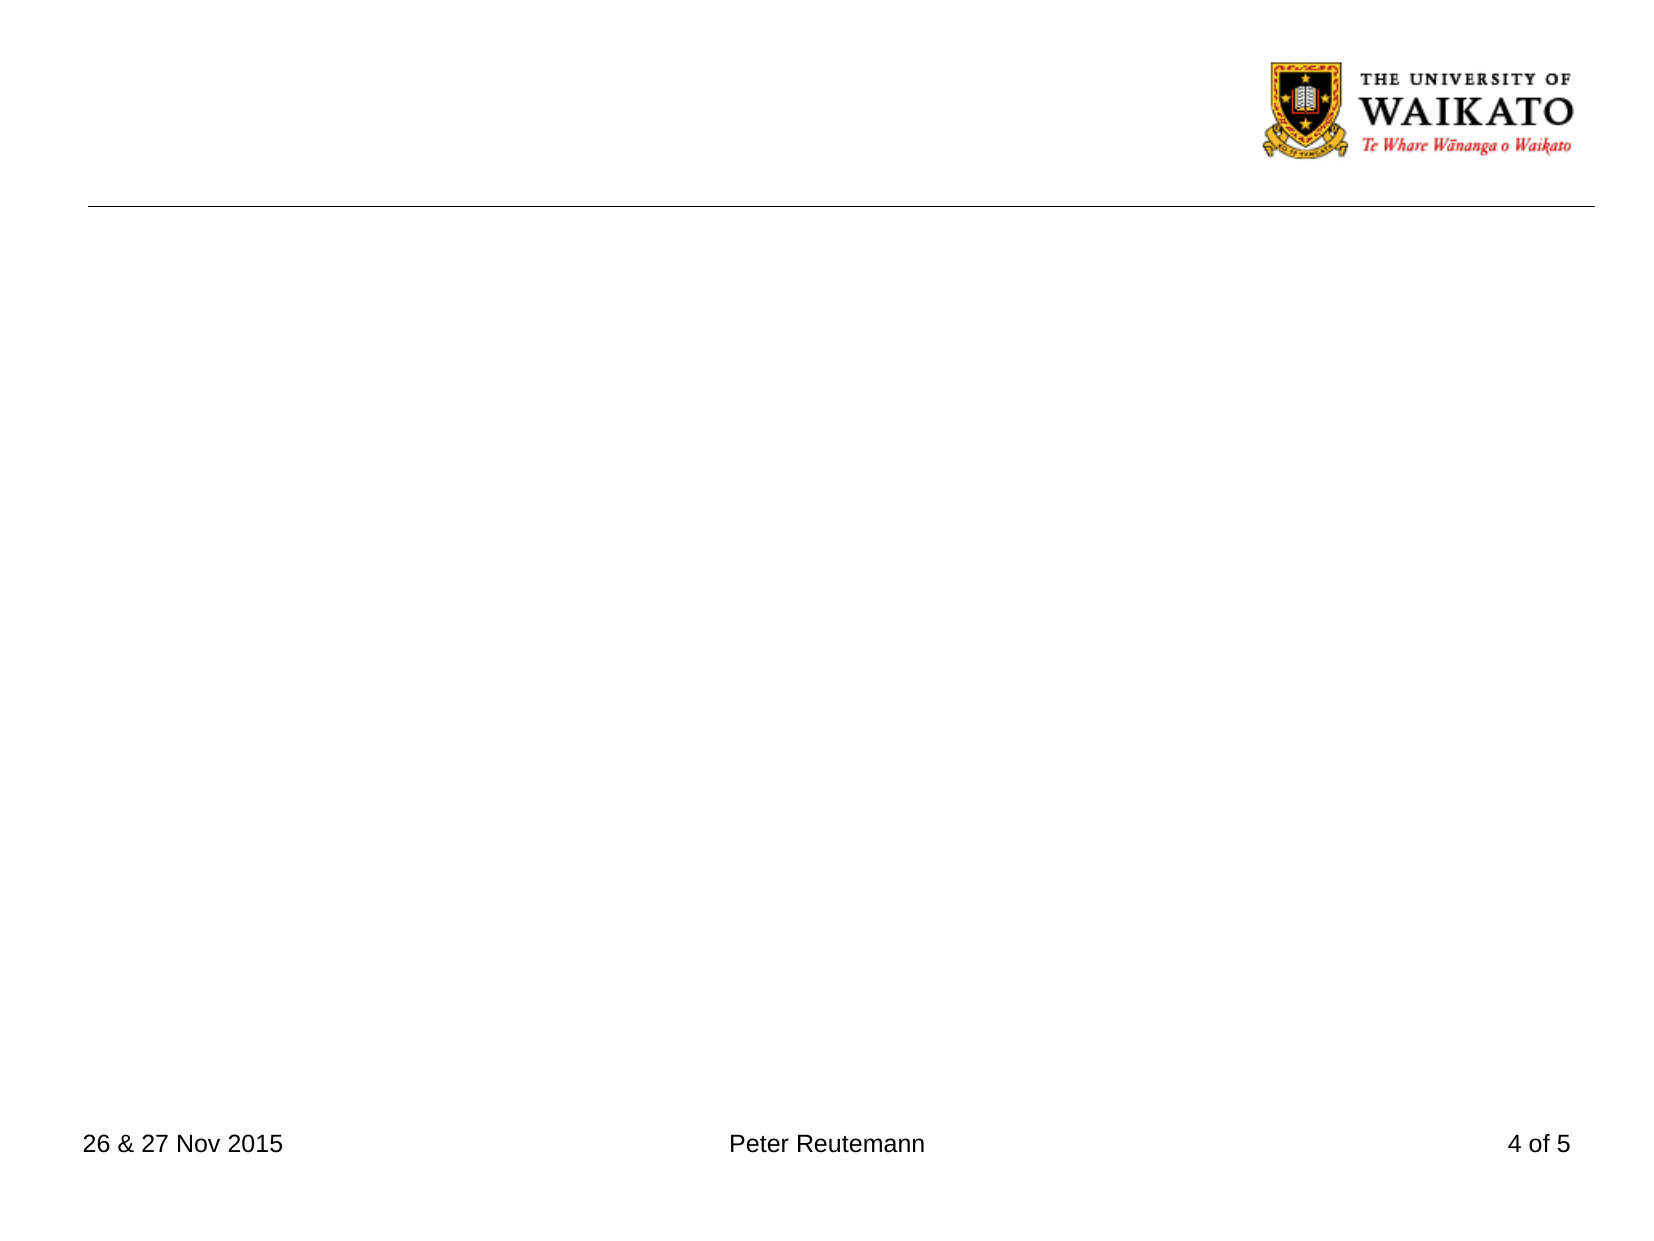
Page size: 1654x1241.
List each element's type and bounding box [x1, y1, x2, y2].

picture [1228, 24, 1619, 201]
